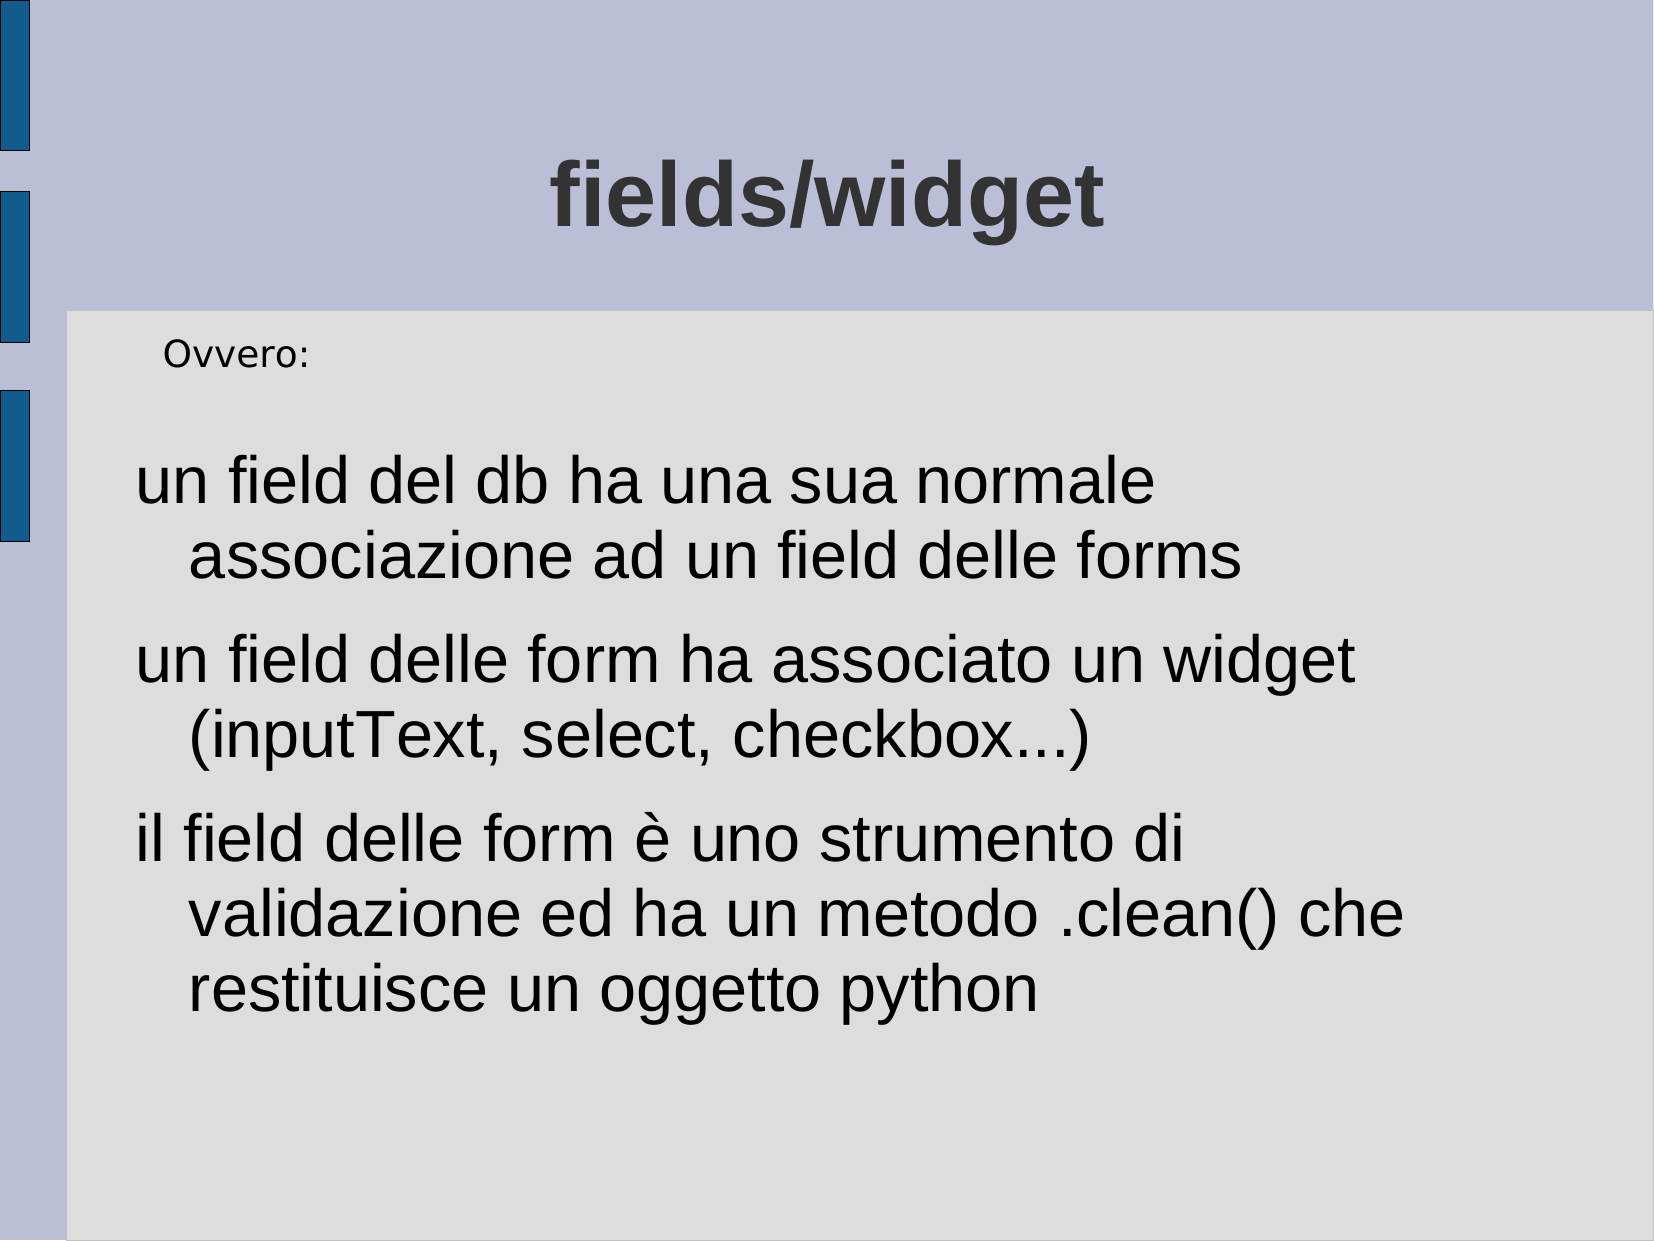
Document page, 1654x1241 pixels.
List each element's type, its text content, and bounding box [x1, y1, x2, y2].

list un field del db ha una sua normale associazione ad un field delle forms un field delle form ha associato un widget (inputText, select, checkbox...) il field delle form è uno strumento di validazione ed ha un metodo .clean() che restituisce un oggetto python [118, 442, 1531, 1225]
text_box Ovvero: [147, 325, 323, 384]
title fields/widget [121, 91, 1534, 299]
